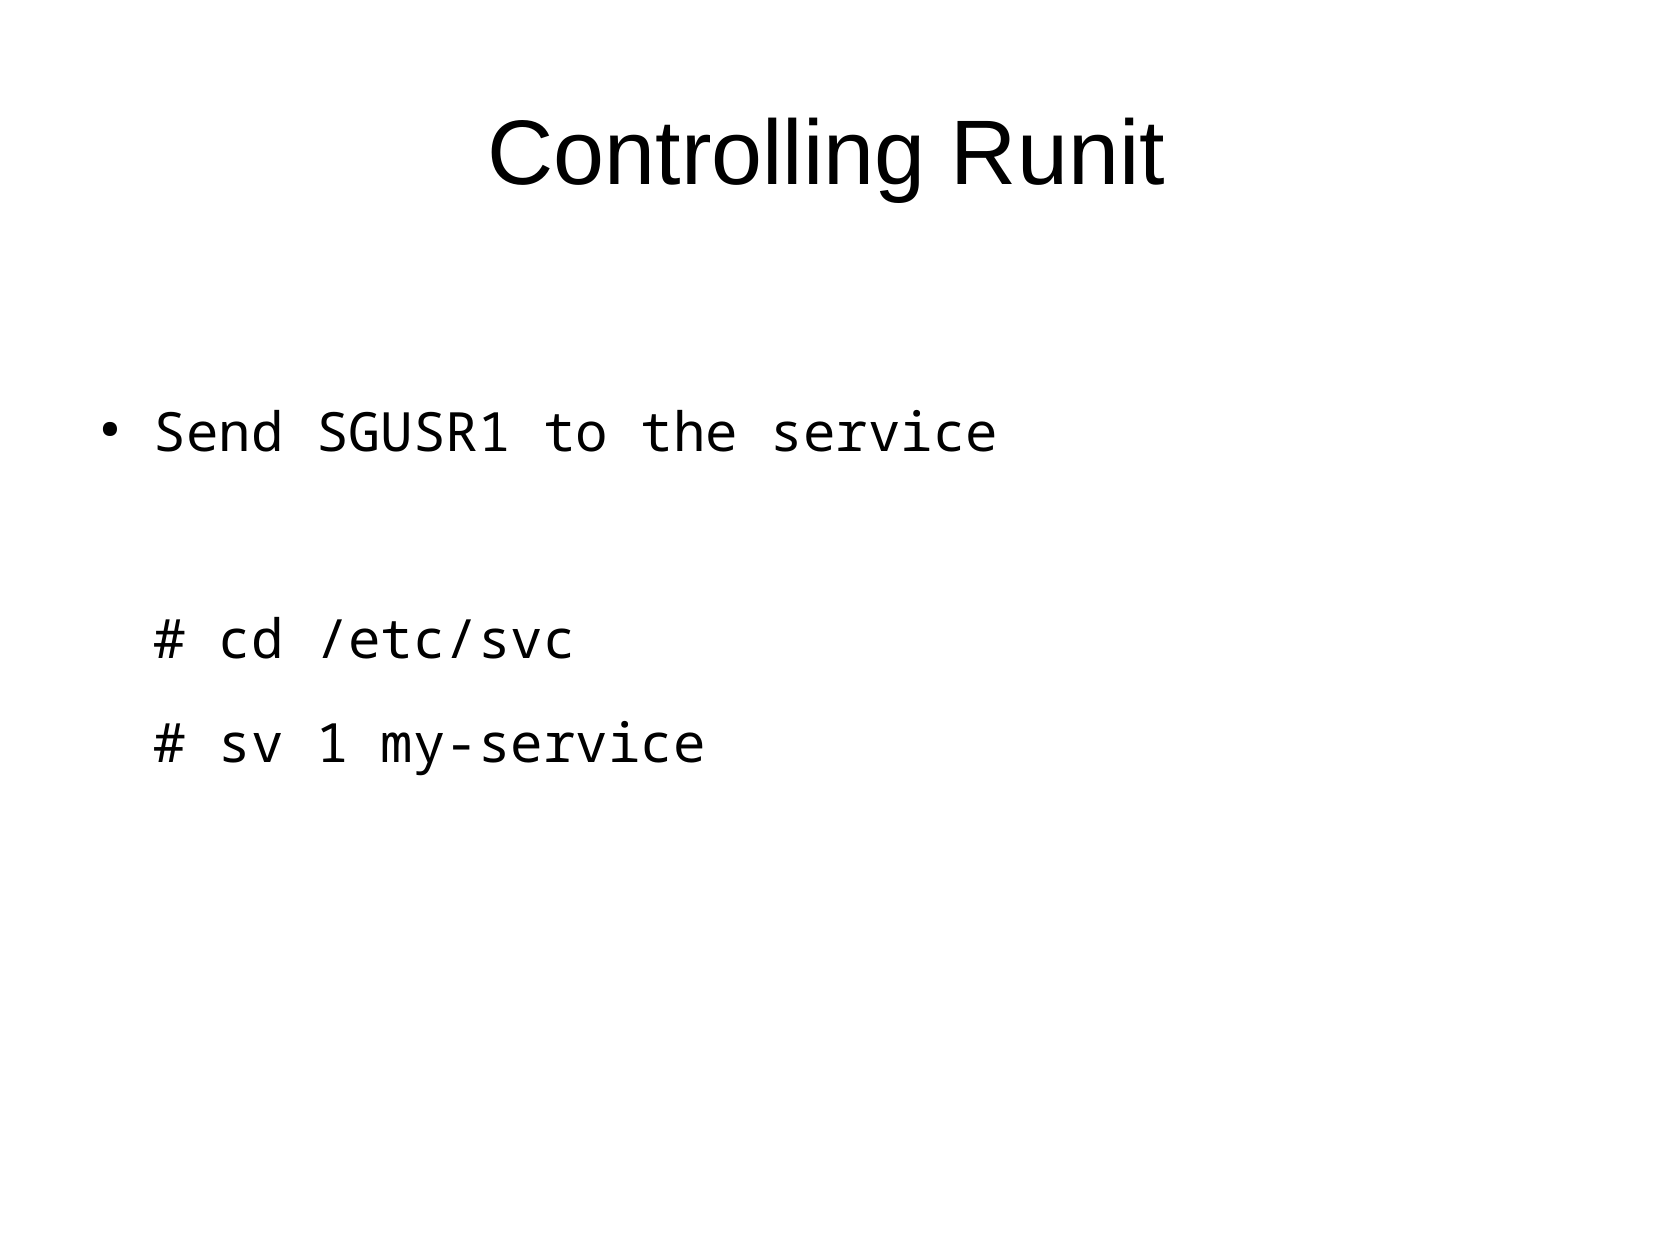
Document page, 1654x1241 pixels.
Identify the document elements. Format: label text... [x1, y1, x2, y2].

list Send SGUSR1 to the service # cd /etc/svc # sv 1 my-service [82, 290, 1571, 1010]
title Controlling Runit [82, 49, 1571, 257]
